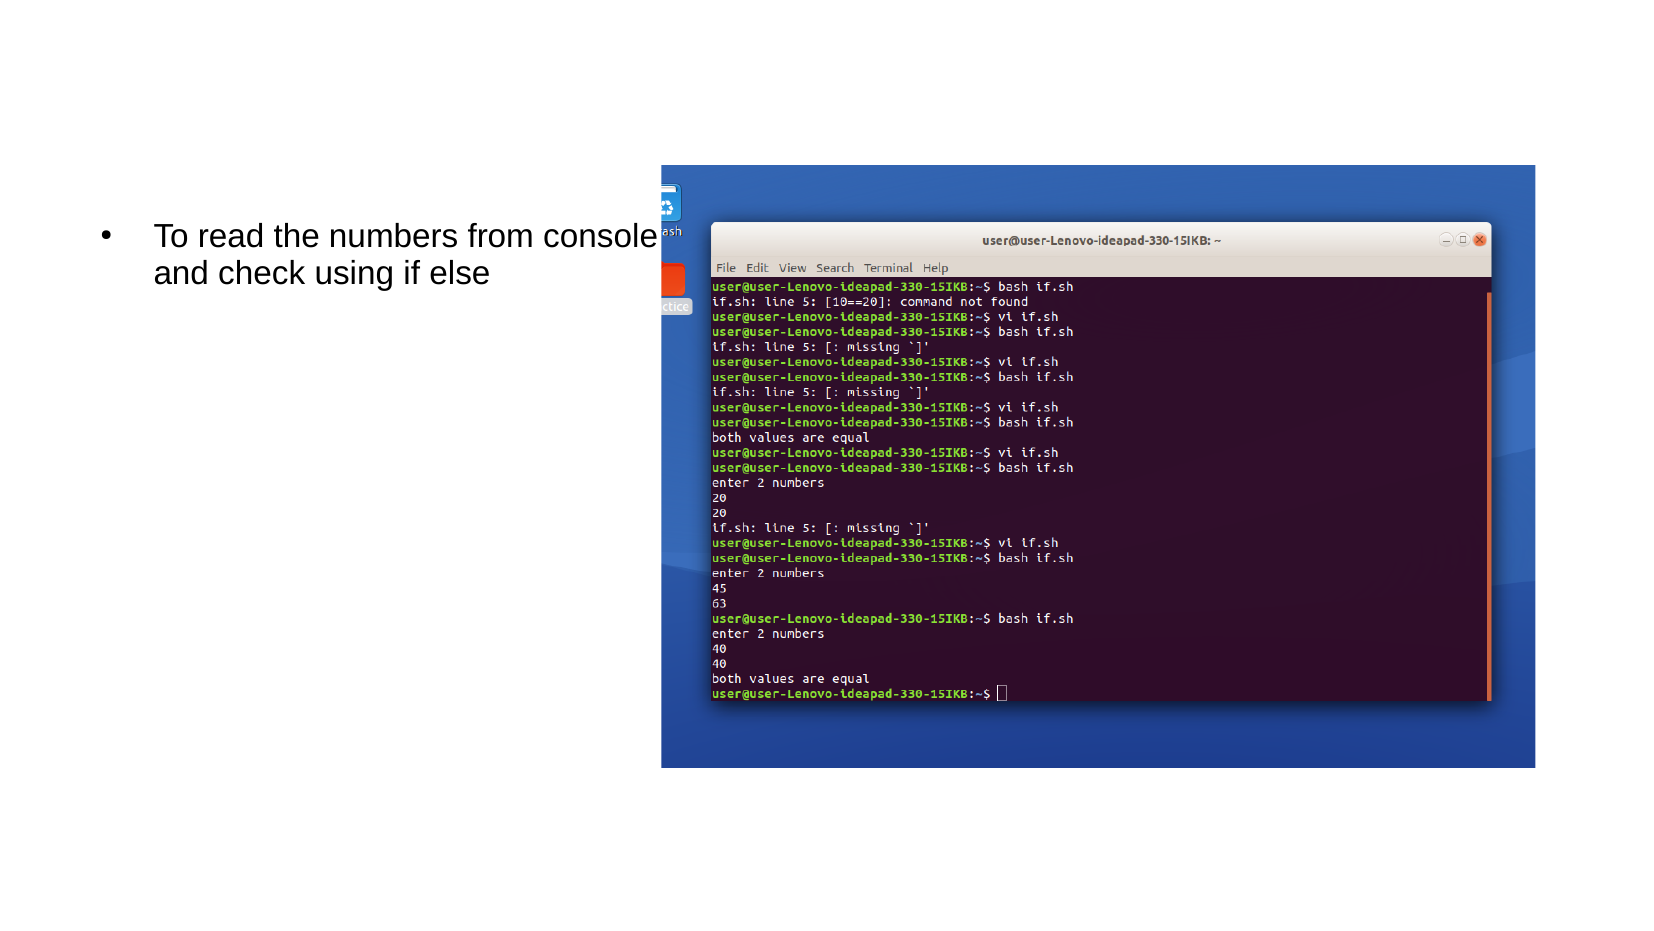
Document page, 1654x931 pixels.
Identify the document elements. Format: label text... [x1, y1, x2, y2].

picture [661, 165, 1536, 768]
list To read the numbers from console and check using if else [82, 217, 661, 758]
